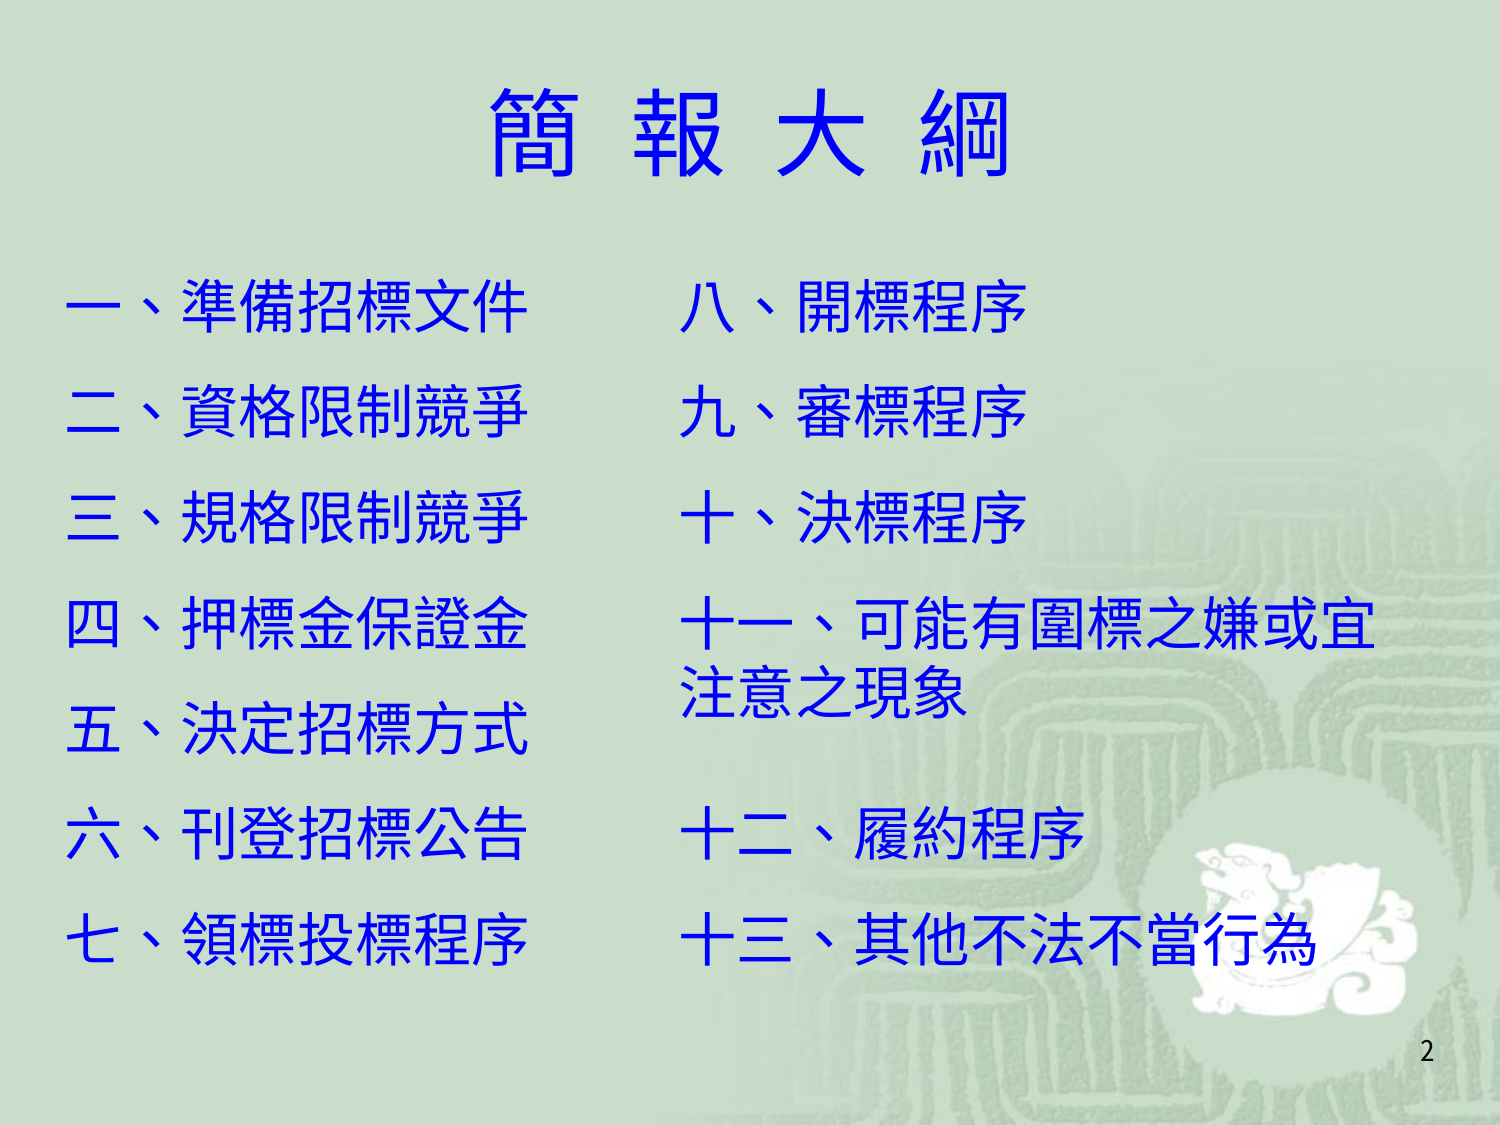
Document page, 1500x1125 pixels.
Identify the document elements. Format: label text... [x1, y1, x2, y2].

table_cell 十二、履約程序 [664, 790, 1451, 895]
text_box <編號> [1074, 1024, 1451, 1103]
table_cell 七、領標投標程序 [49, 895, 664, 1001]
title 簡 報 大 綱 [49, 37, 1451, 225]
table_cell 十一、可能有圍標之嫌或宜注意之現象 [664, 579, 1451, 790]
table_cell 九、審標程序 [664, 368, 1451, 473]
table_cell 五、決定招標方式 [49, 684, 664, 790]
table_cell 二、資格限制競爭 [49, 368, 664, 473]
table_cell 十三、其他不法不當行為 [664, 895, 1451, 1001]
table_header 一、準備招標文件 [49, 262, 664, 368]
table_header 八、開標程序 [664, 262, 1451, 368]
table_cell 六、刊登招標公告 [49, 790, 664, 895]
table_cell 三、規格限制競爭 [49, 473, 664, 579]
table_cell 四、押標金保證金 [49, 579, 664, 684]
picture [0, 0, 1500, 1125]
table_cell 十、決標程序 [664, 473, 1451, 579]
